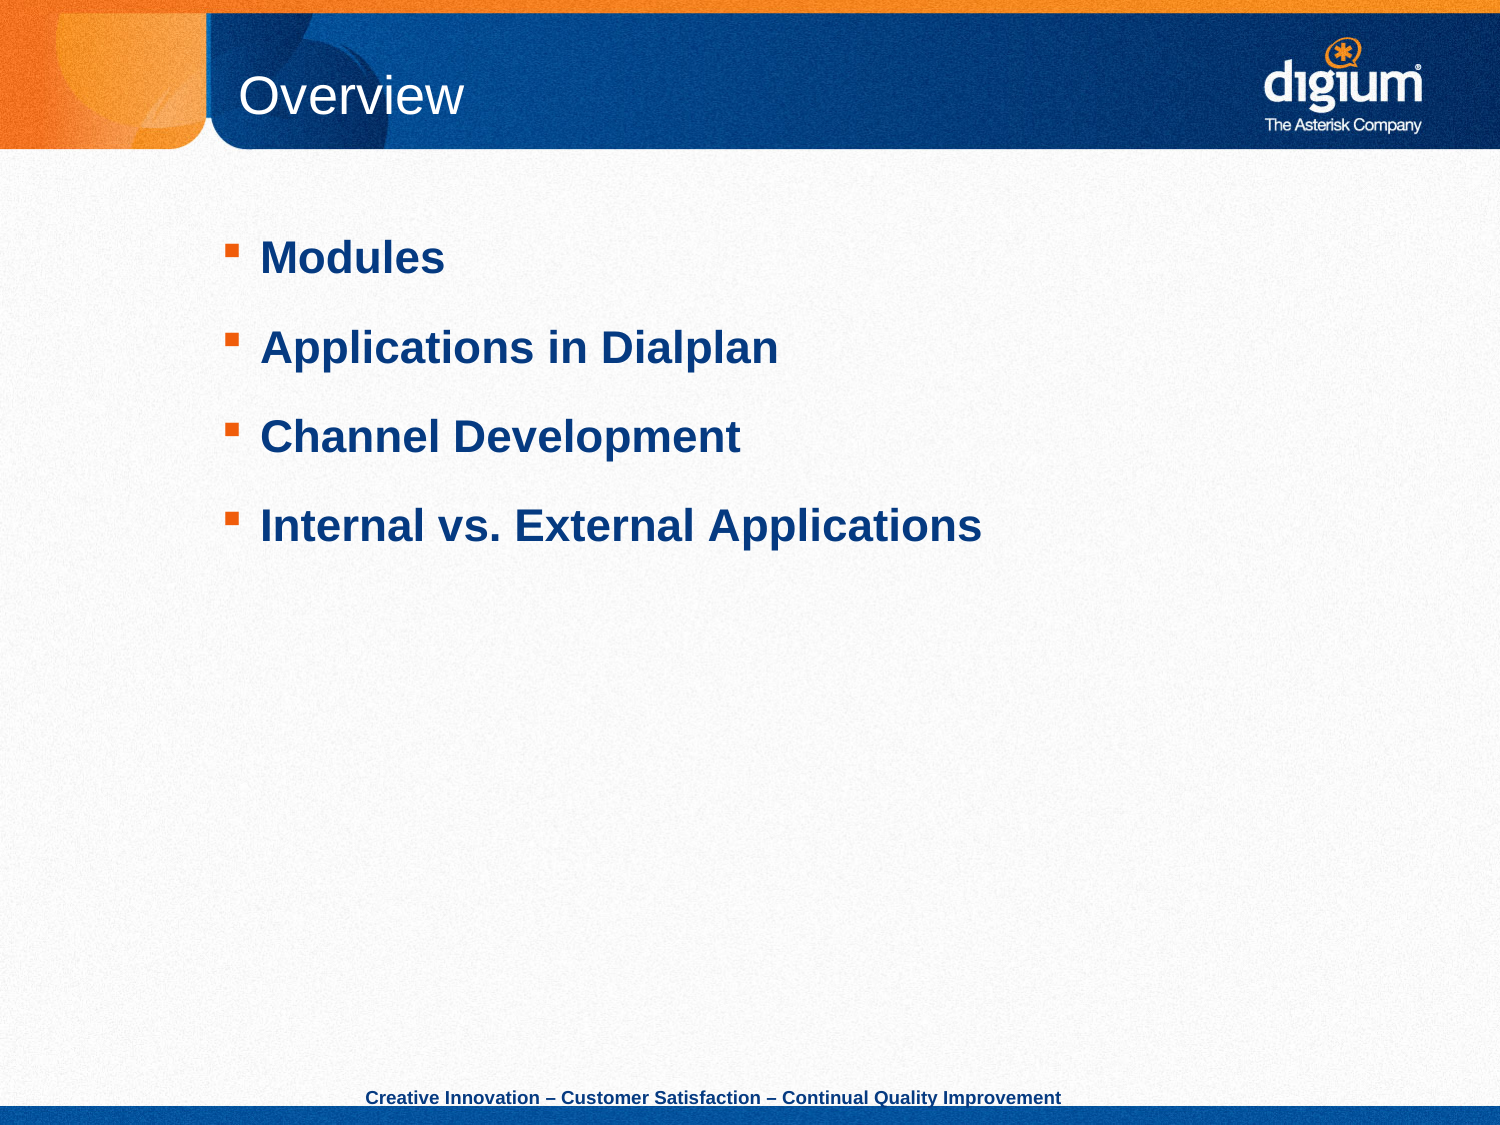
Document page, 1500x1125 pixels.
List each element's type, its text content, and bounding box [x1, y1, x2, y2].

title Overview [238, 27, 1243, 127]
list Modules Applications in Dialplan Channel Development Internal vs. External Applications [206, 224, 1301, 967]
picture [0, 0, 1500, 1125]
